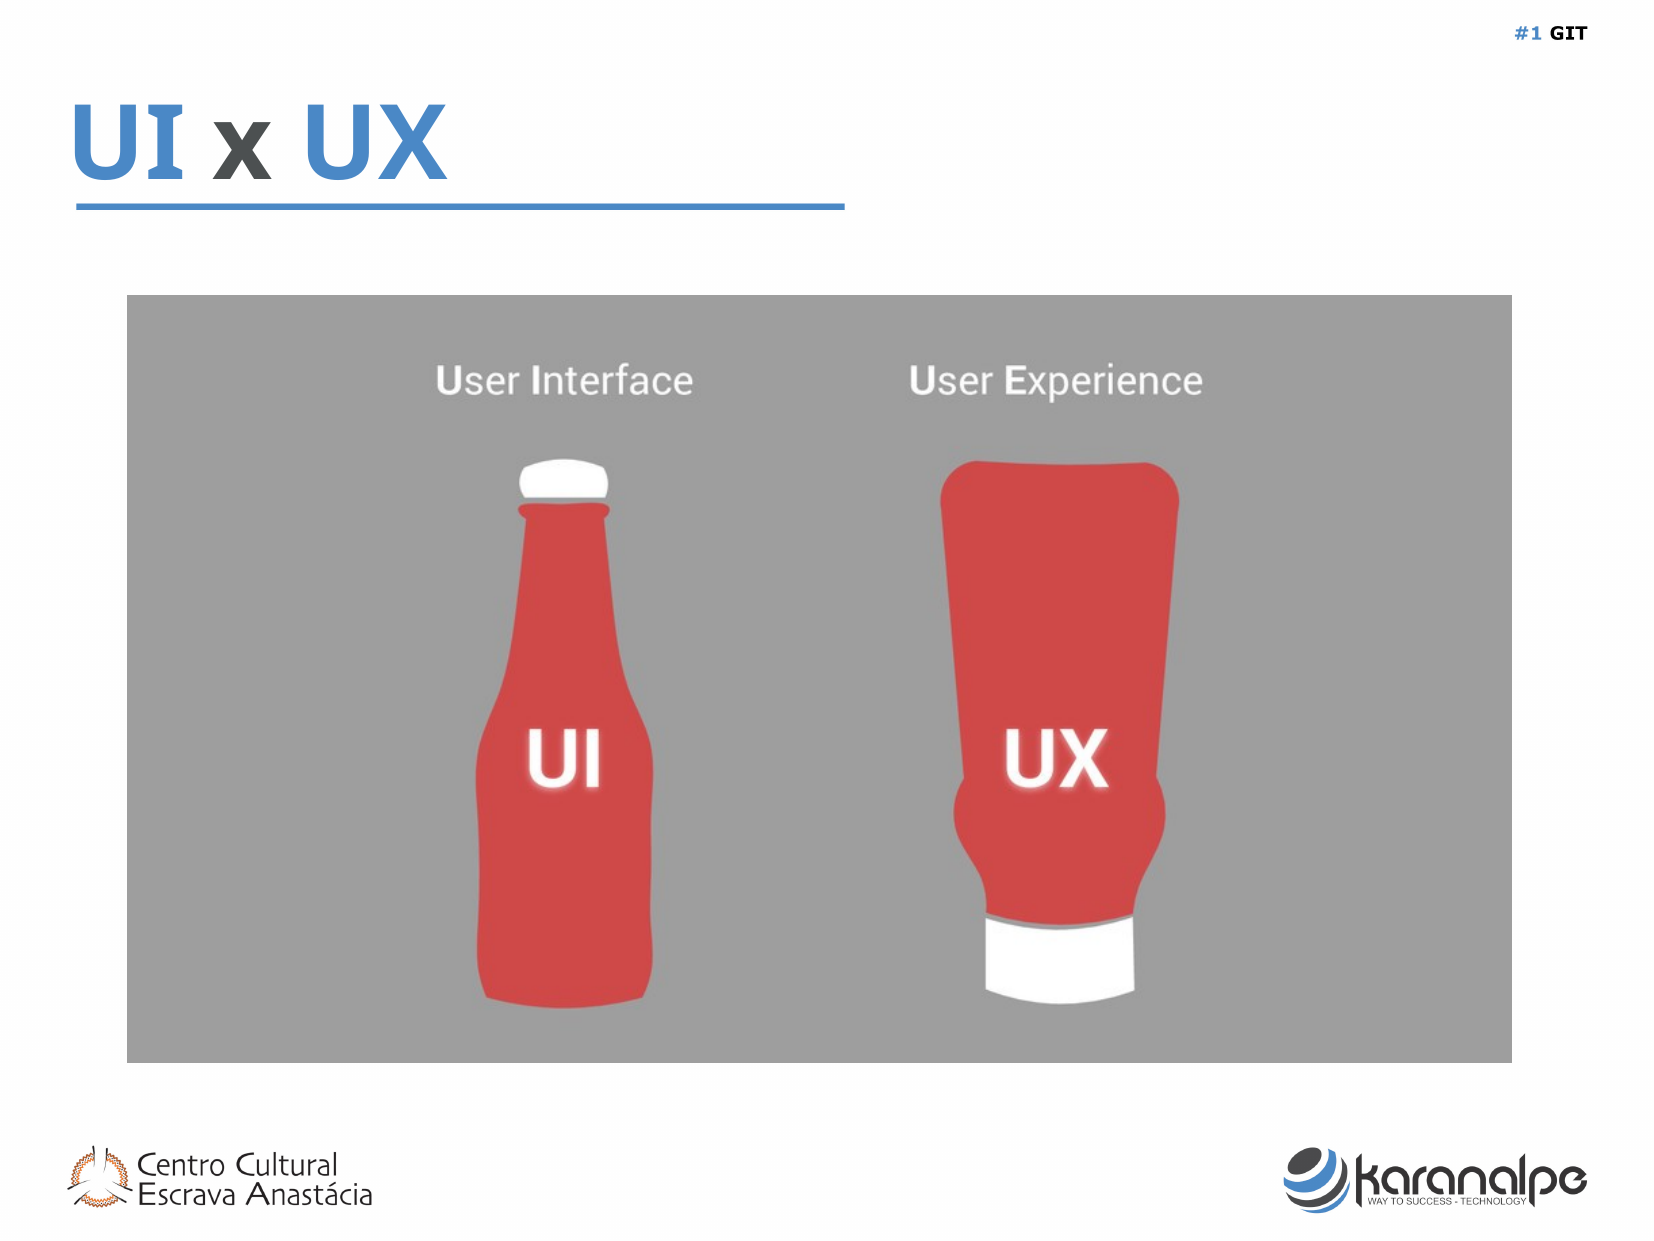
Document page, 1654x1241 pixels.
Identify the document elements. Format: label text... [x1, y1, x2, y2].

picture [0, 0, 1654, 1241]
title UI x UX [66, 35, 1555, 243]
